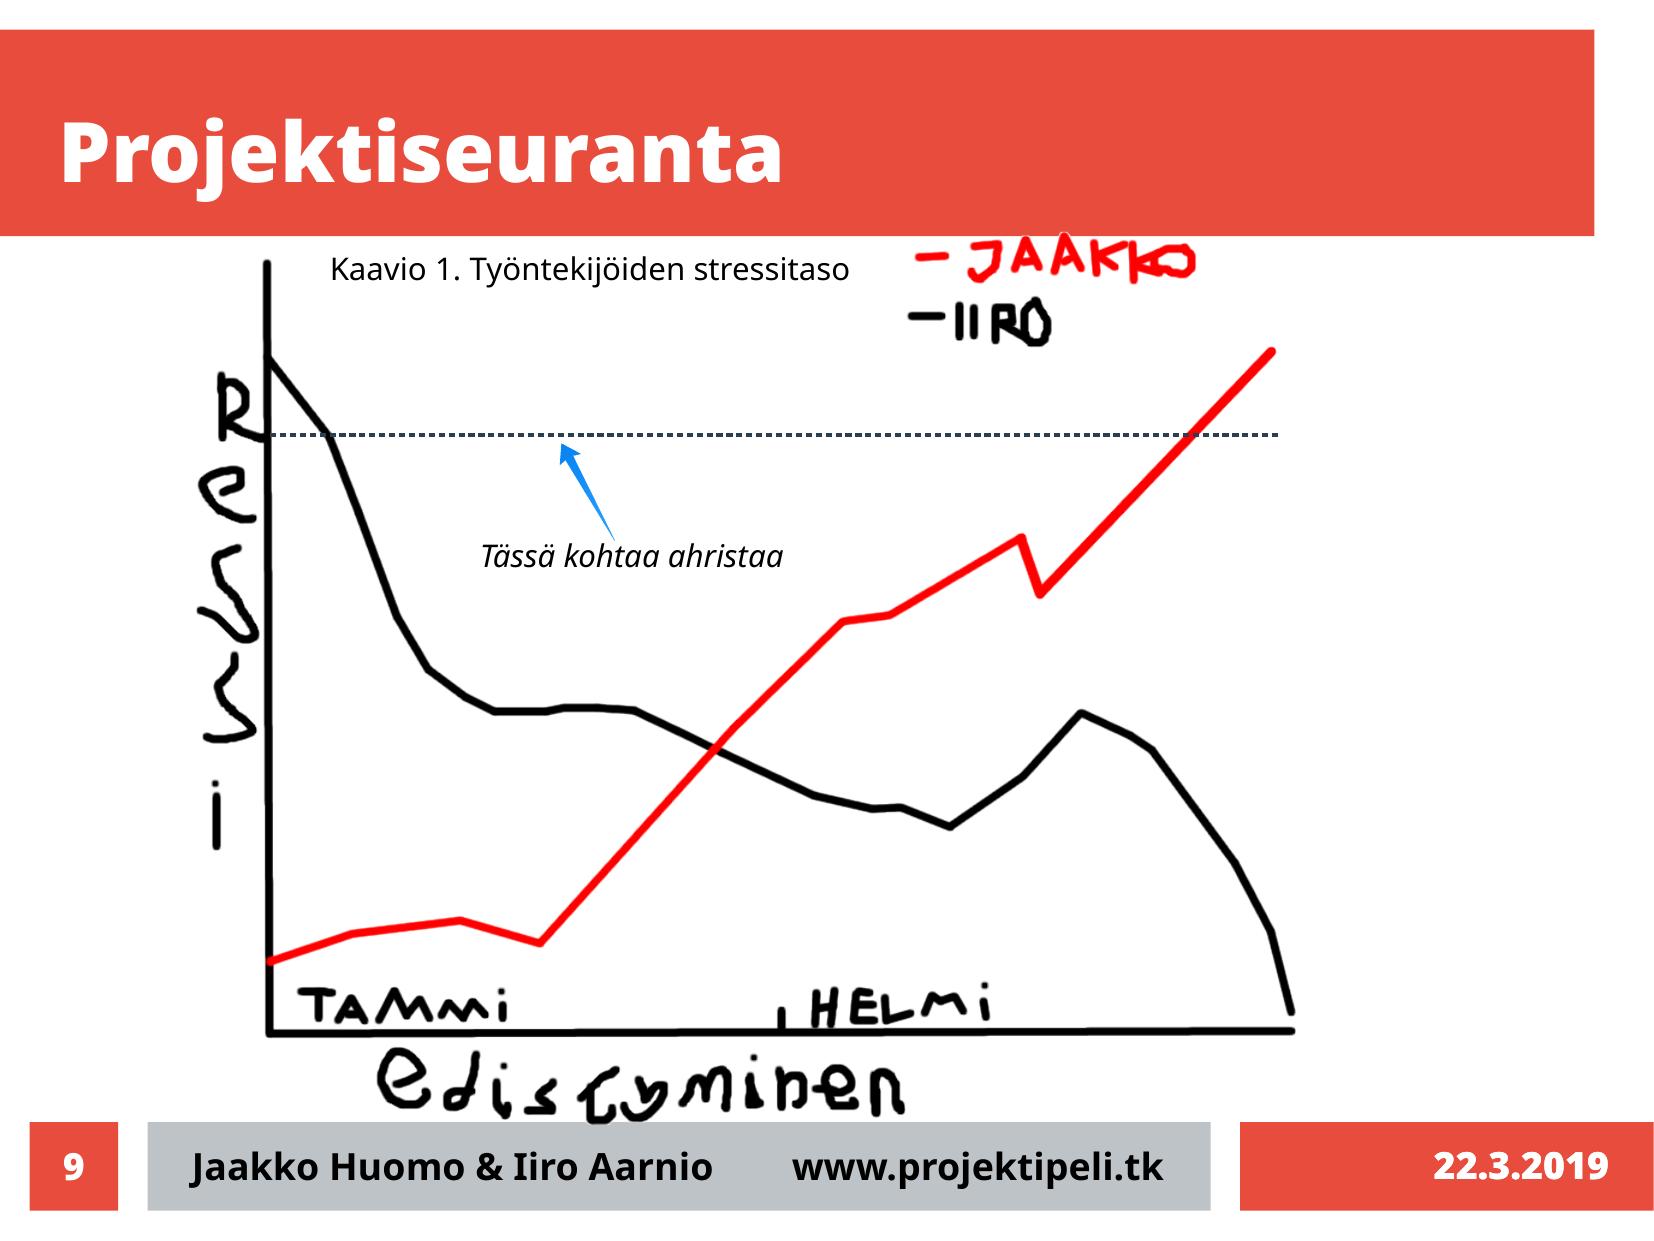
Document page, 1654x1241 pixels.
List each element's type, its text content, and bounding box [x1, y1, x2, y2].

text_box Tässä kohtaa ahristaa [465, 526, 815, 586]
picture [195, 202, 1426, 1126]
text_box Kaavio 1. Työntekijöiden stressitaso [315, 240, 982, 291]
title Projektiseuranta [59, 59, 1595, 207]
